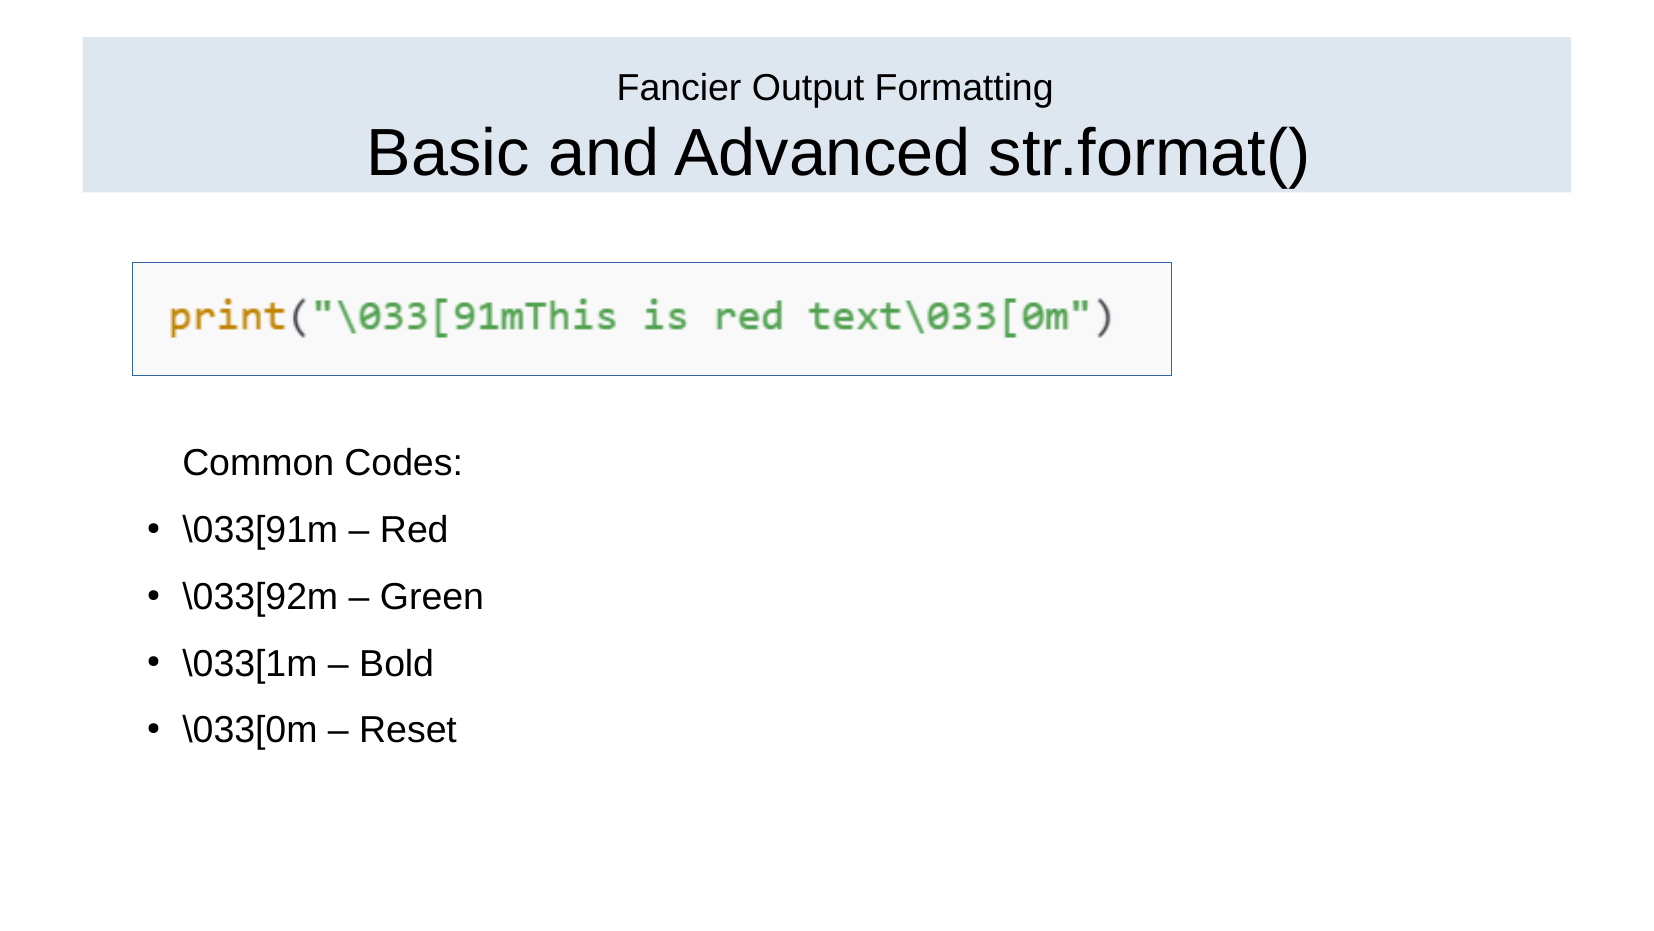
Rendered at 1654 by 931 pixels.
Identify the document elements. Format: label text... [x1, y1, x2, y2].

picture [132, 262, 1172, 376]
title Fancier Output Formatting Basic and Advanced str.format() [82, 37, 1571, 193]
text_box Common Codes: \033[91m – Red \033[92m – Green \033[1m – Bold \033[0m – Reset [132, 434, 1013, 826]
